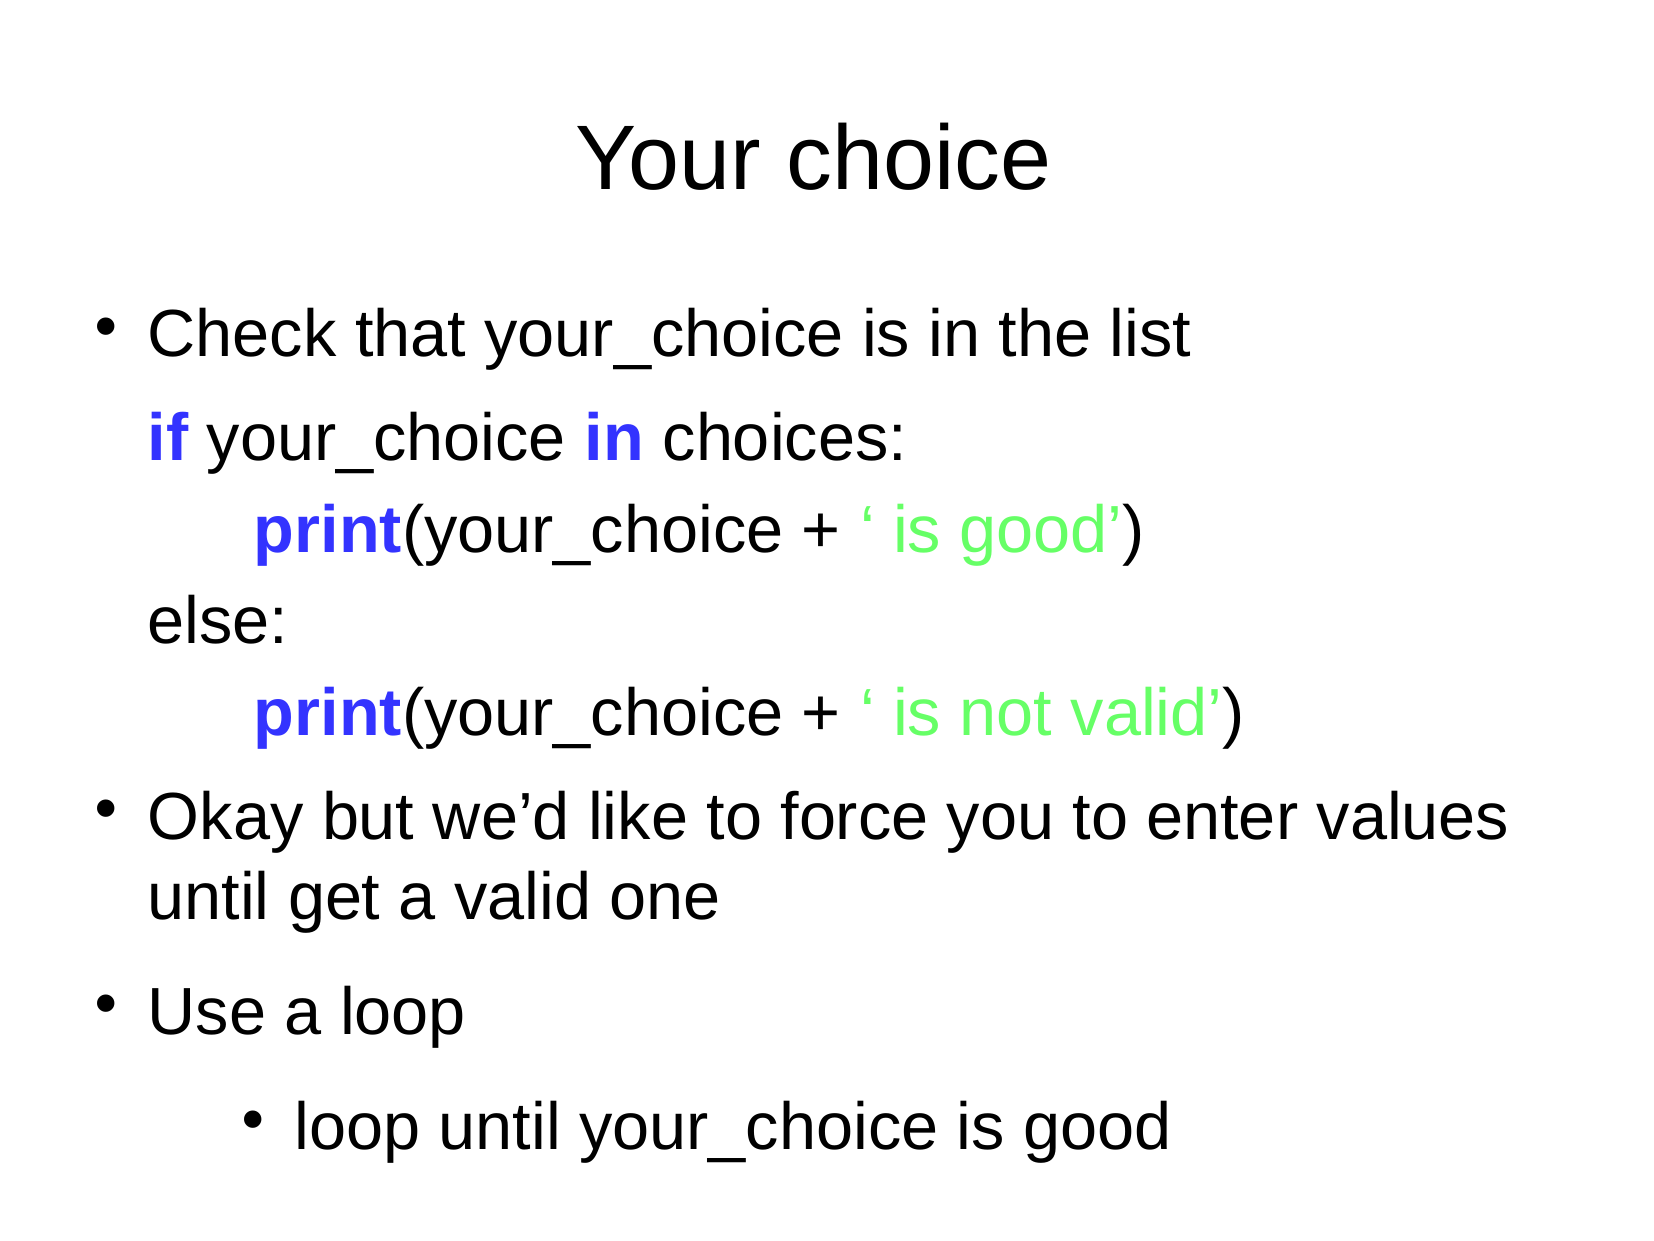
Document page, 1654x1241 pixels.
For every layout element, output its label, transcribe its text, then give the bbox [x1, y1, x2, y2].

text_box Your choice [82, 49, 1571, 257]
text_box Check that your_choice is in the list if your_choice in choices: print(your_choice + ‘ is good’) else: print(your_choice + ‘ is not valid’) Okay but we’d like to force you to enter values until get a valid one Use a loop loop until your_choice is good [76, 290, 1565, 1010]
